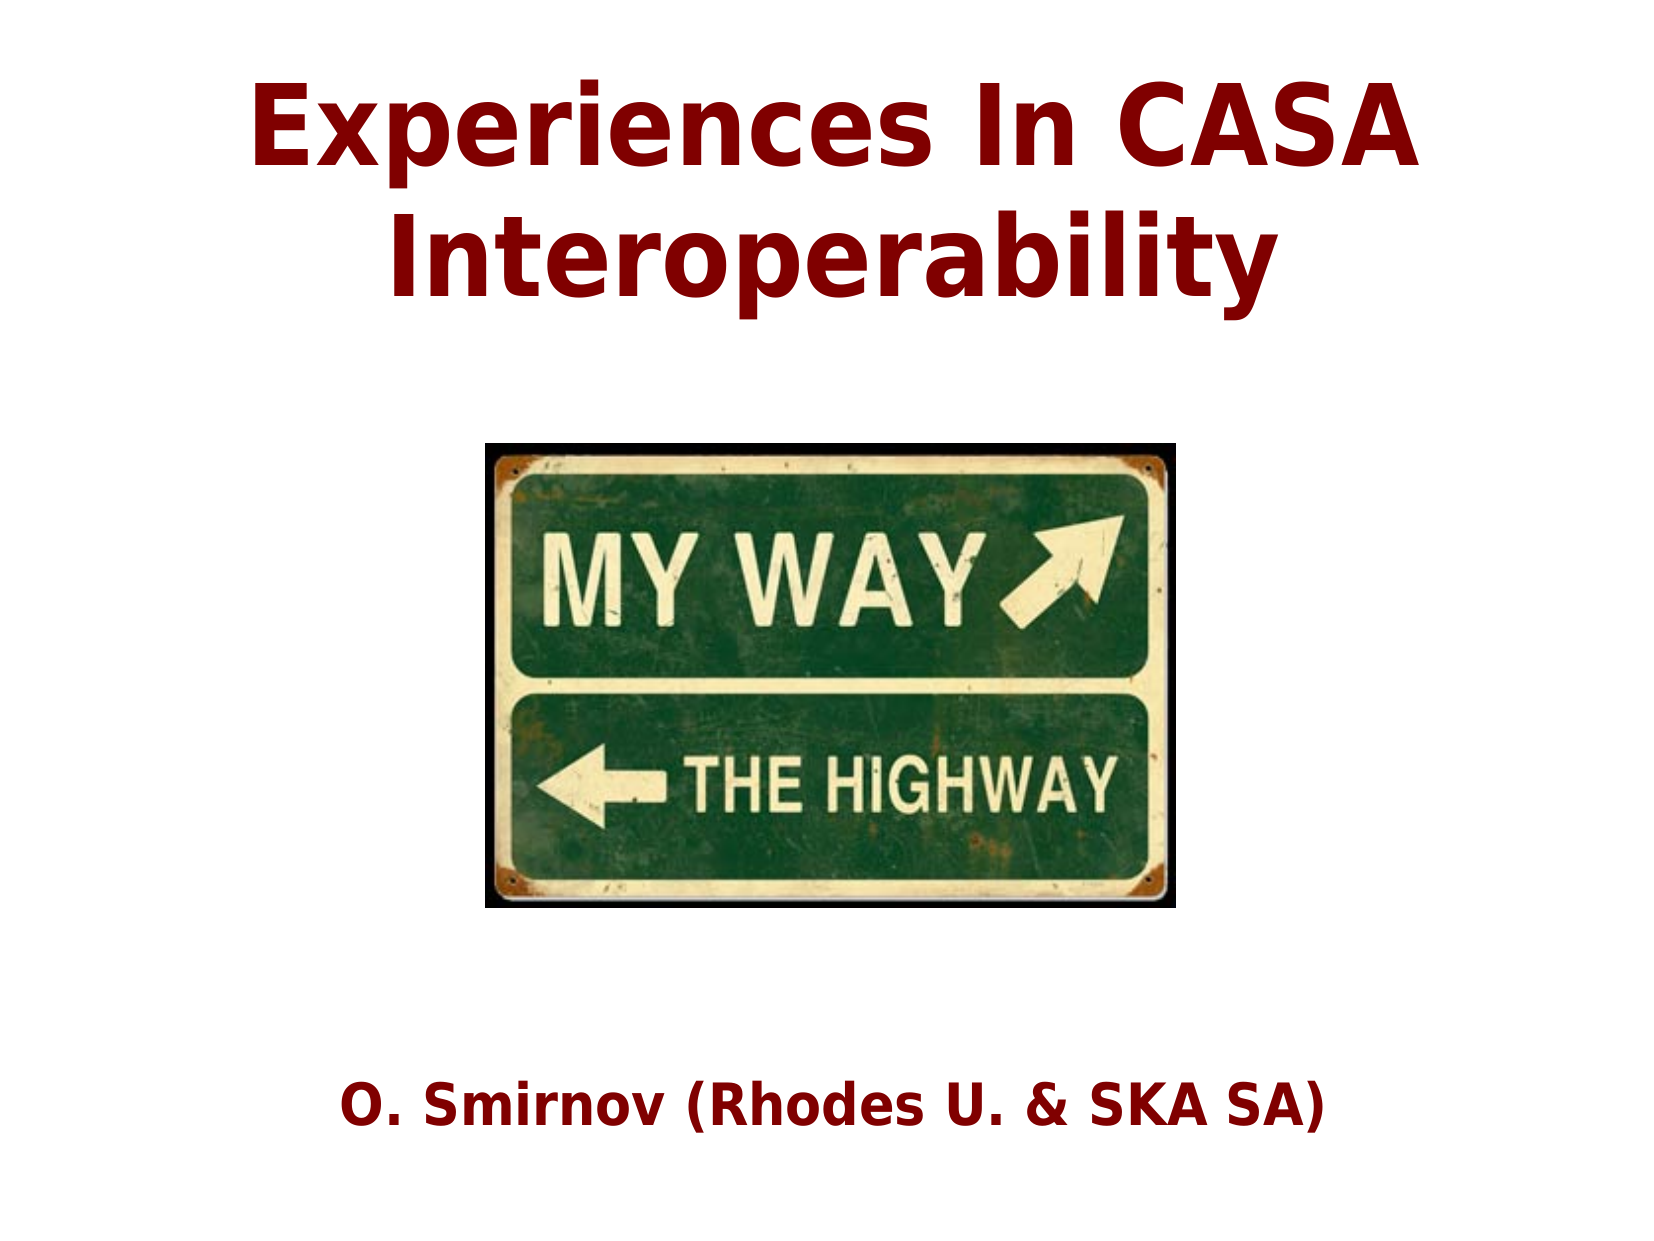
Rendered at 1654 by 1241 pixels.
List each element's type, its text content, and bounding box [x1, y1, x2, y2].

picture [485, 443, 1176, 908]
subtitle Experiences In CASA Interoperability O. Smirnov (Rhodes U. & SKA SA) [90, 60, 1579, 1140]
